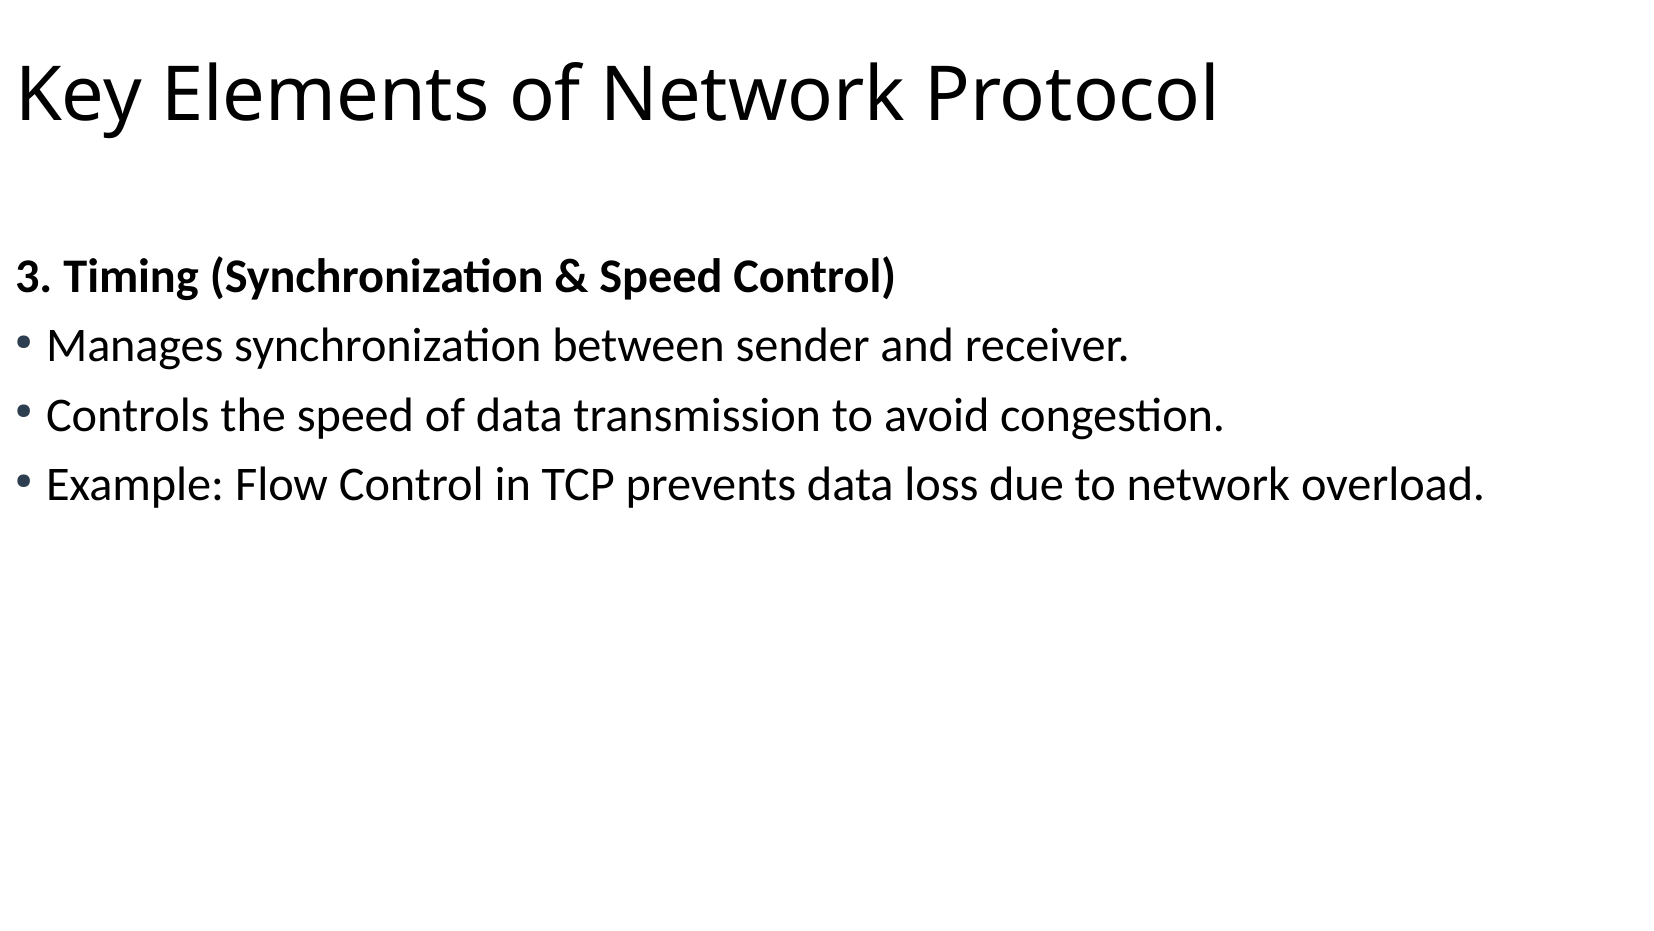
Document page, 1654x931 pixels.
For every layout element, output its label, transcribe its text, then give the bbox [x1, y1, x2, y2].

title Key Elements of Network Protocol [0, 36, 1536, 155]
list 3. Timing (Synchronization & Speed Control) Manages synchronization between sender and receiver. Controls the speed of data transmission to avoid congestion. Example: Flow Control in TCP prevents data loss due to network overload. [0, 243, 1536, 864]
